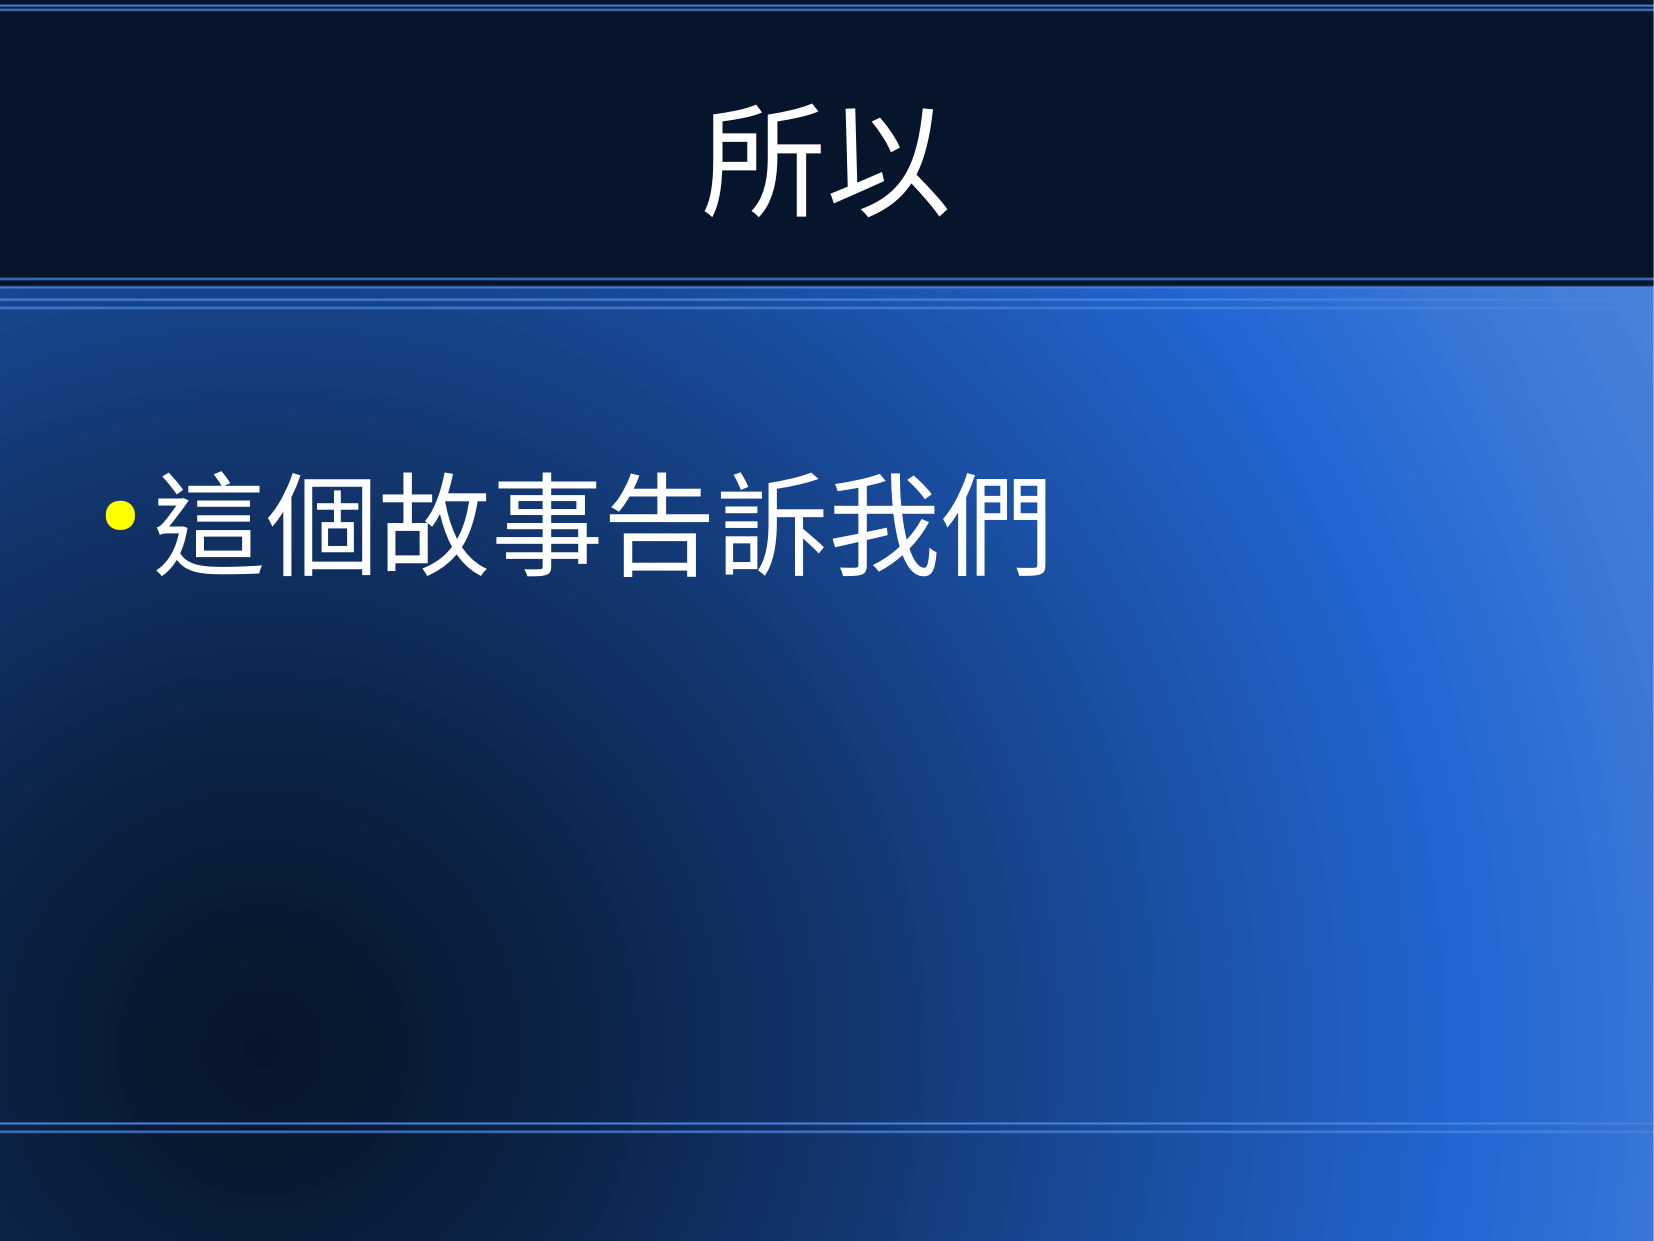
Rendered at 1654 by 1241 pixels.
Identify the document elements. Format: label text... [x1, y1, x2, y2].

picture [0, 0, 1654, 1241]
title 所以 [82, 49, 1571, 257]
list 這個故事告訴我們 [82, 355, 1571, 1241]
